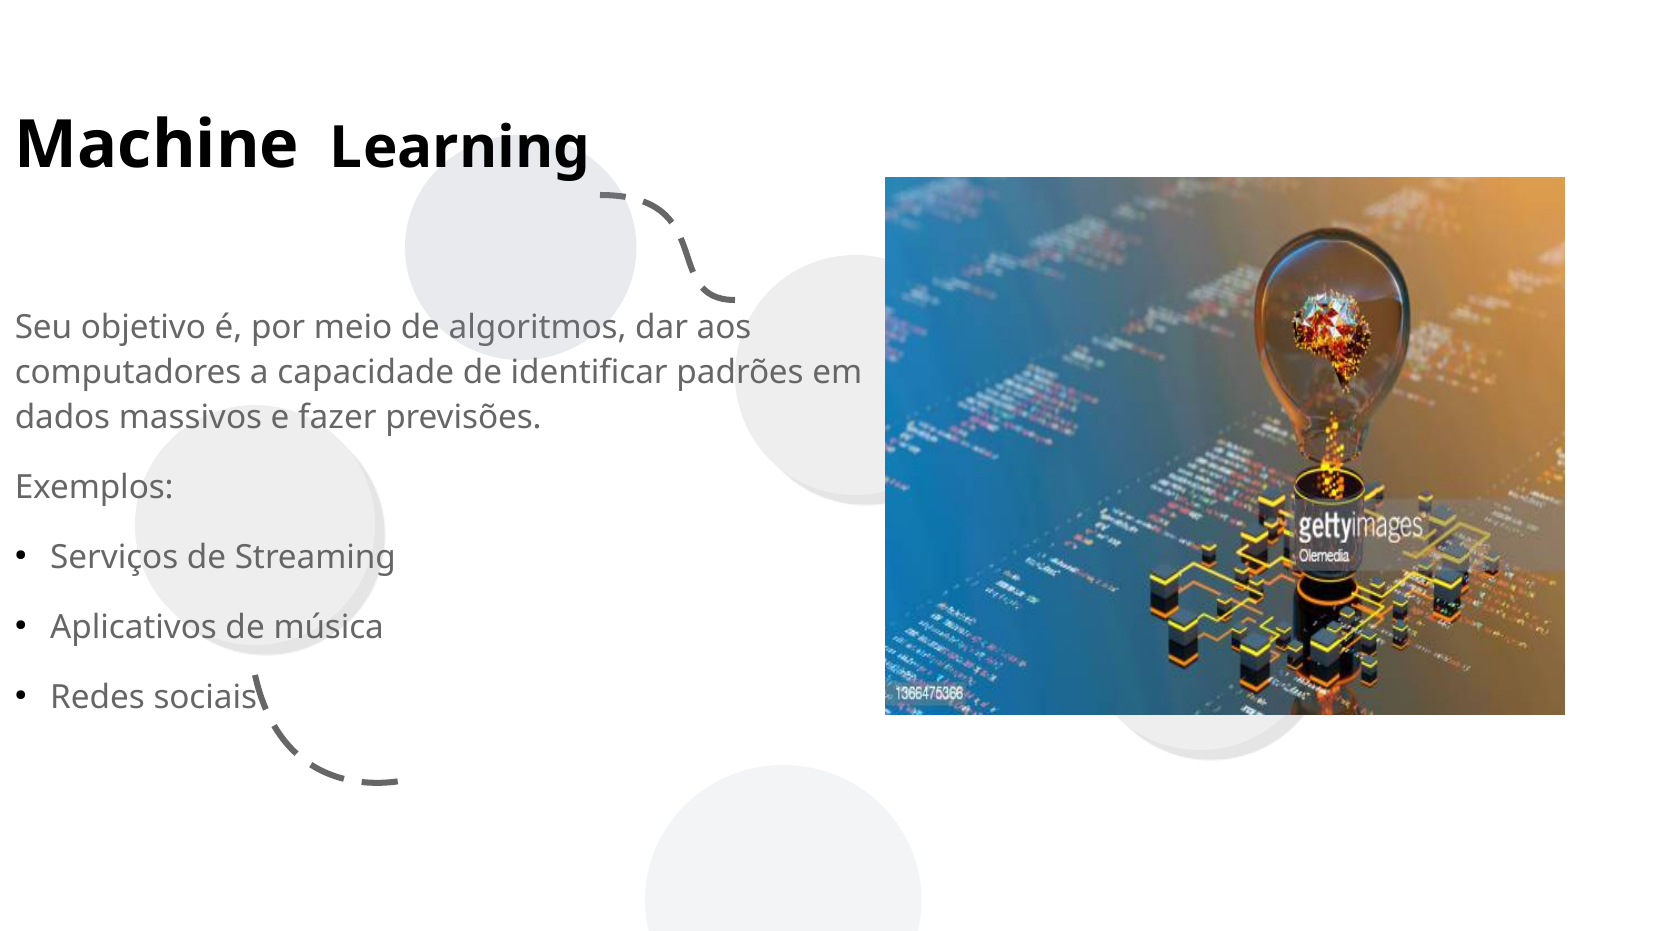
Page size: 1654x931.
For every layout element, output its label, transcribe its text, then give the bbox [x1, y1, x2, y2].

text_box Seu objetivo é, por meio de algoritmos, dar aos computadores a capacidade de identificar padrões em dados massivos e fazer previsões. Exemplos: Serviços de Streaming Aplicativos de música Redes sociais [0, 295, 916, 857]
text_box [405, 195, 637, 361]
text_box Machine Learning [0, 88, 650, 195]
picture [885, 177, 1565, 715]
